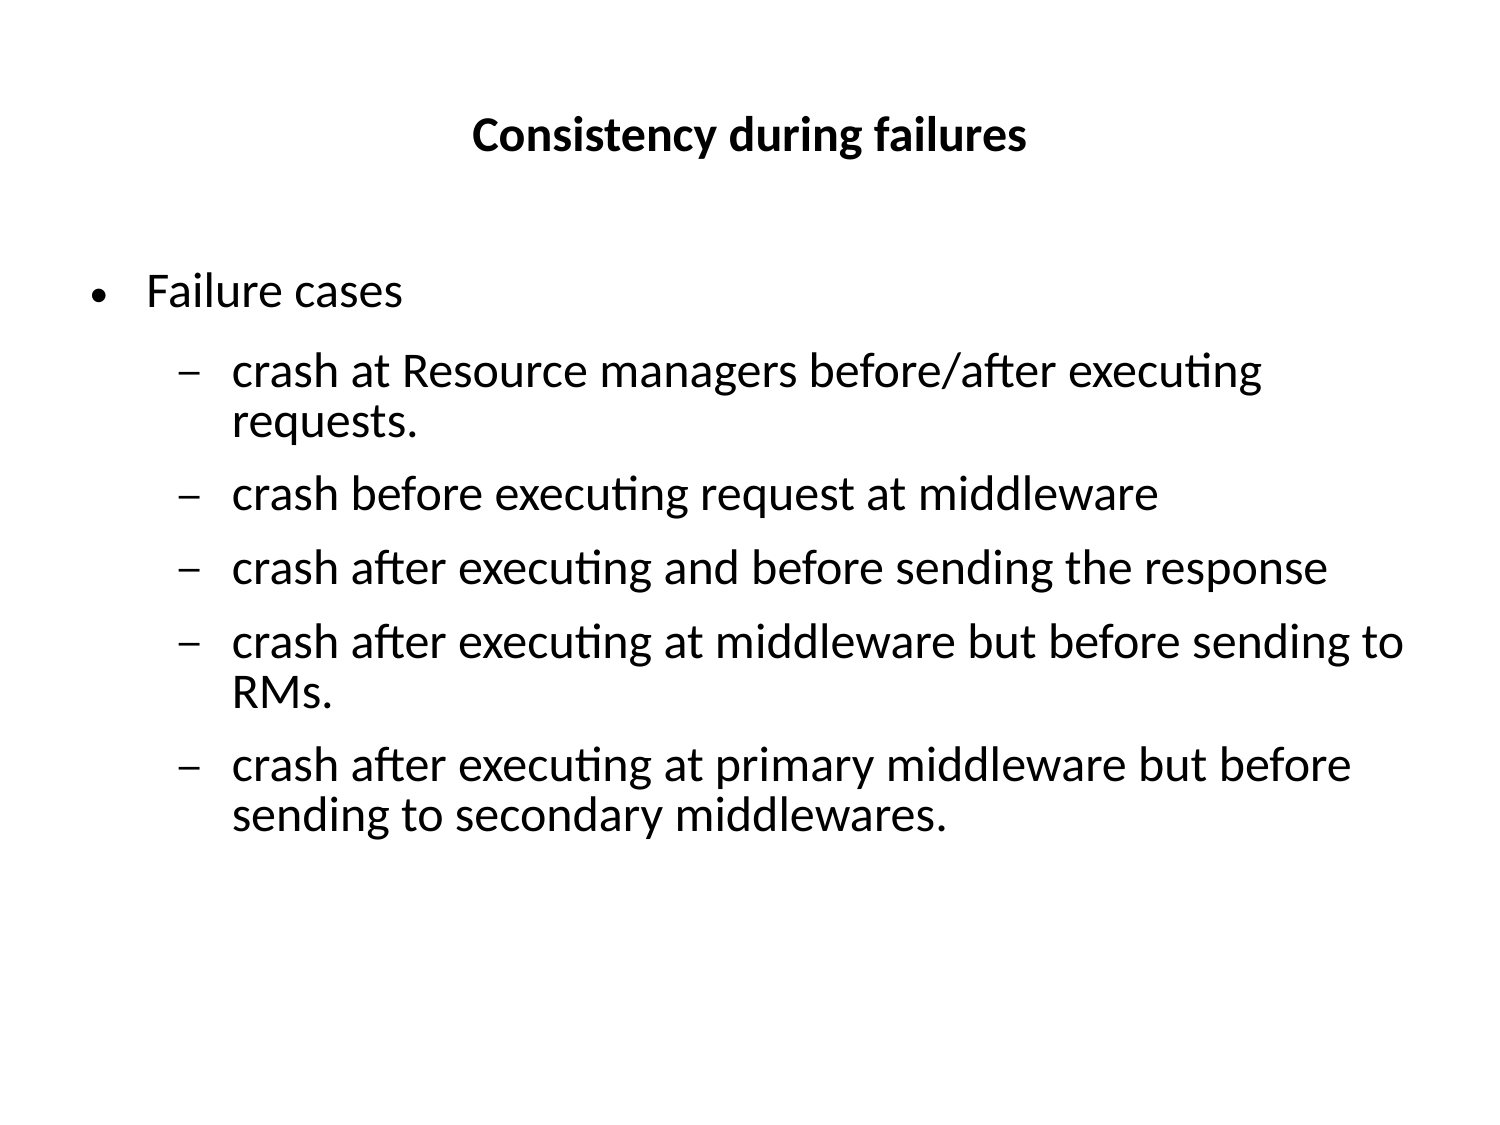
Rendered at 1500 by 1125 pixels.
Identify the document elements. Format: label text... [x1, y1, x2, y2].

list Failure cases crash at Resource managers before/after executing requests. crash before executing request at middleware crash after executing and before sending the response crash after executing at middleware but before sending to RMs. crash after executing at primary middleware but before sending to secondary middlewares. [75, 262, 1426, 1006]
title Consistency during failures [75, 45, 1425, 233]
